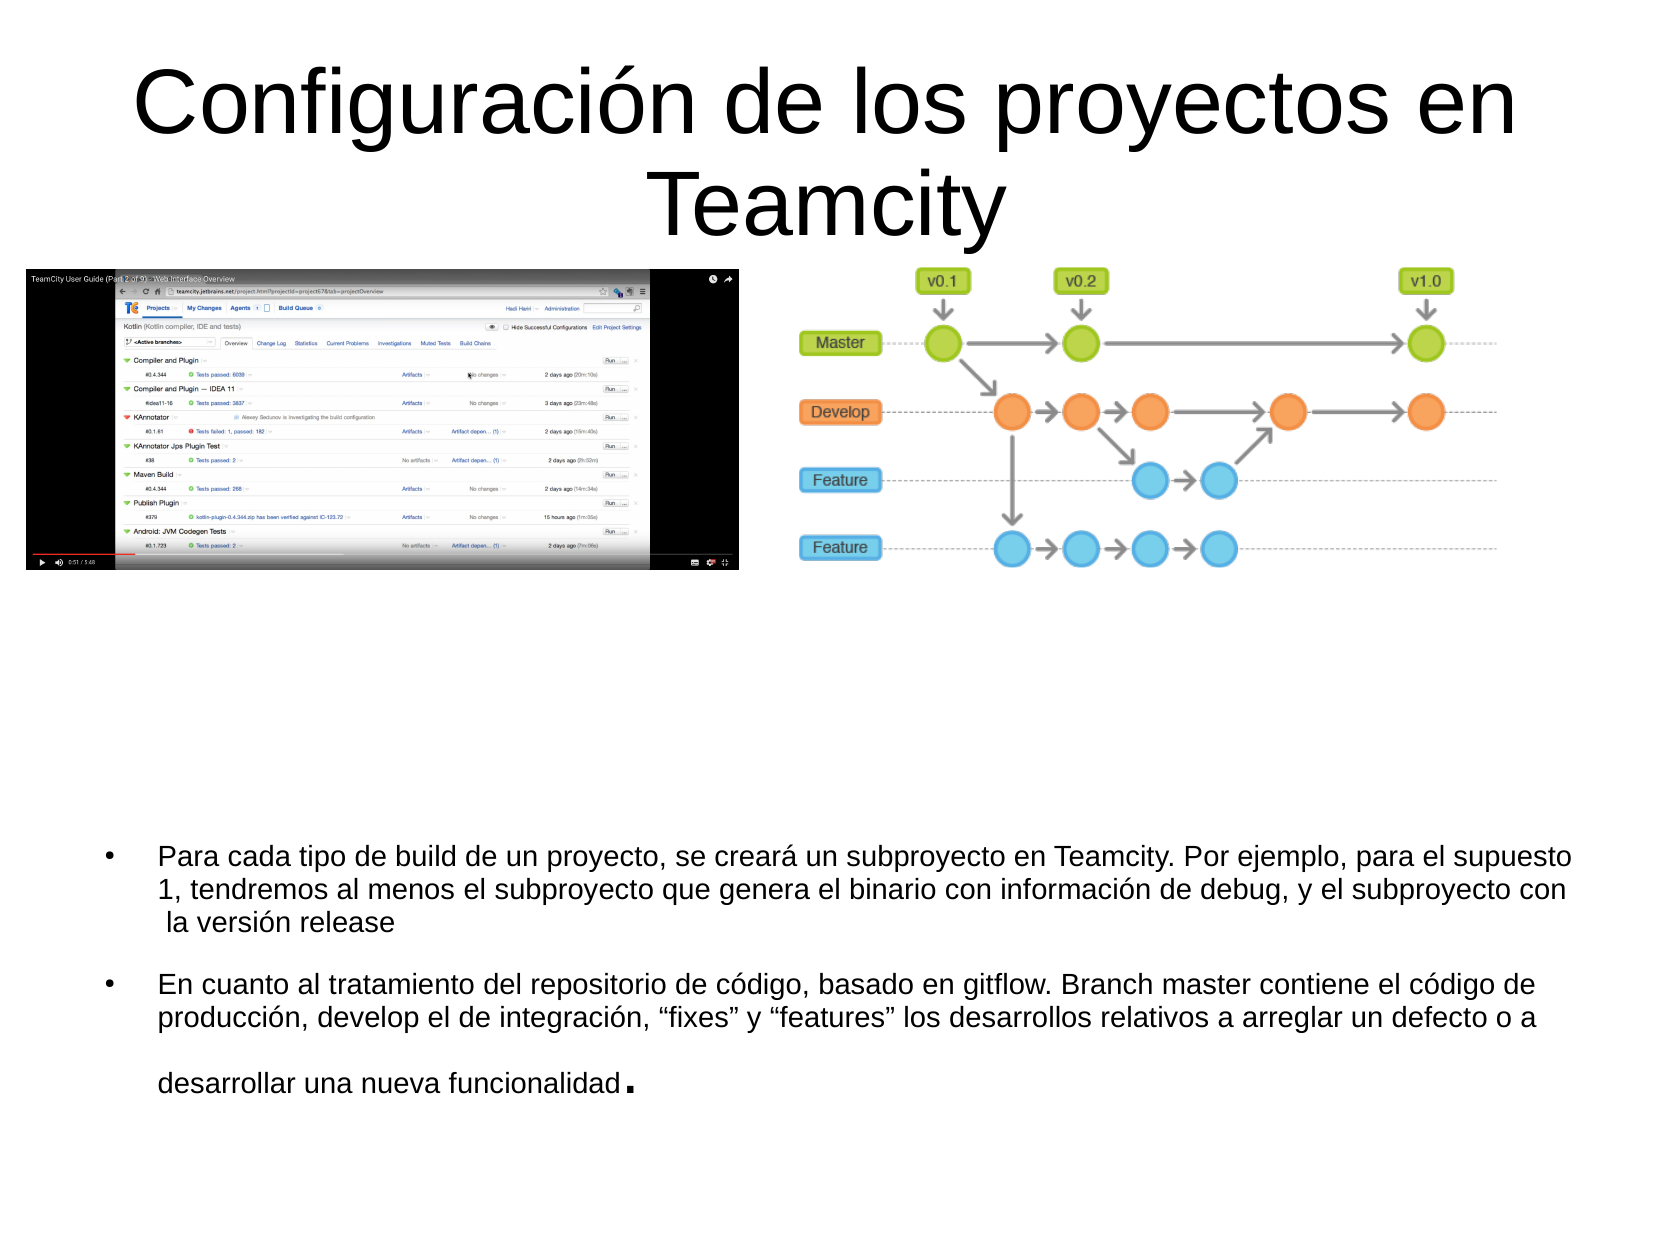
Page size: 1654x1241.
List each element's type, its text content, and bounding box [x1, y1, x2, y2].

title Configuración de los proyectos en Teamcity [82, 49, 1571, 257]
picture [798, 265, 1498, 571]
picture [26, 269, 739, 571]
list Para cada tipo de build de un proyecto, se creará un subproyecto en Teamcity. Por ejemplo, para el supuesto 1, tendremos al menos el subproyecto que genera el binario con información de debug, y el subproyecto con la versión release En cuanto al tratamiento del repositorio de código, basado en gitflow. Branch master contiene el código de producción, develop el de integración, “fixes” y “features” los desarrollos relativos a arreglar un defecto o a desarrollar una nueva funcionalidad. [86, 840, 1576, 1201]
